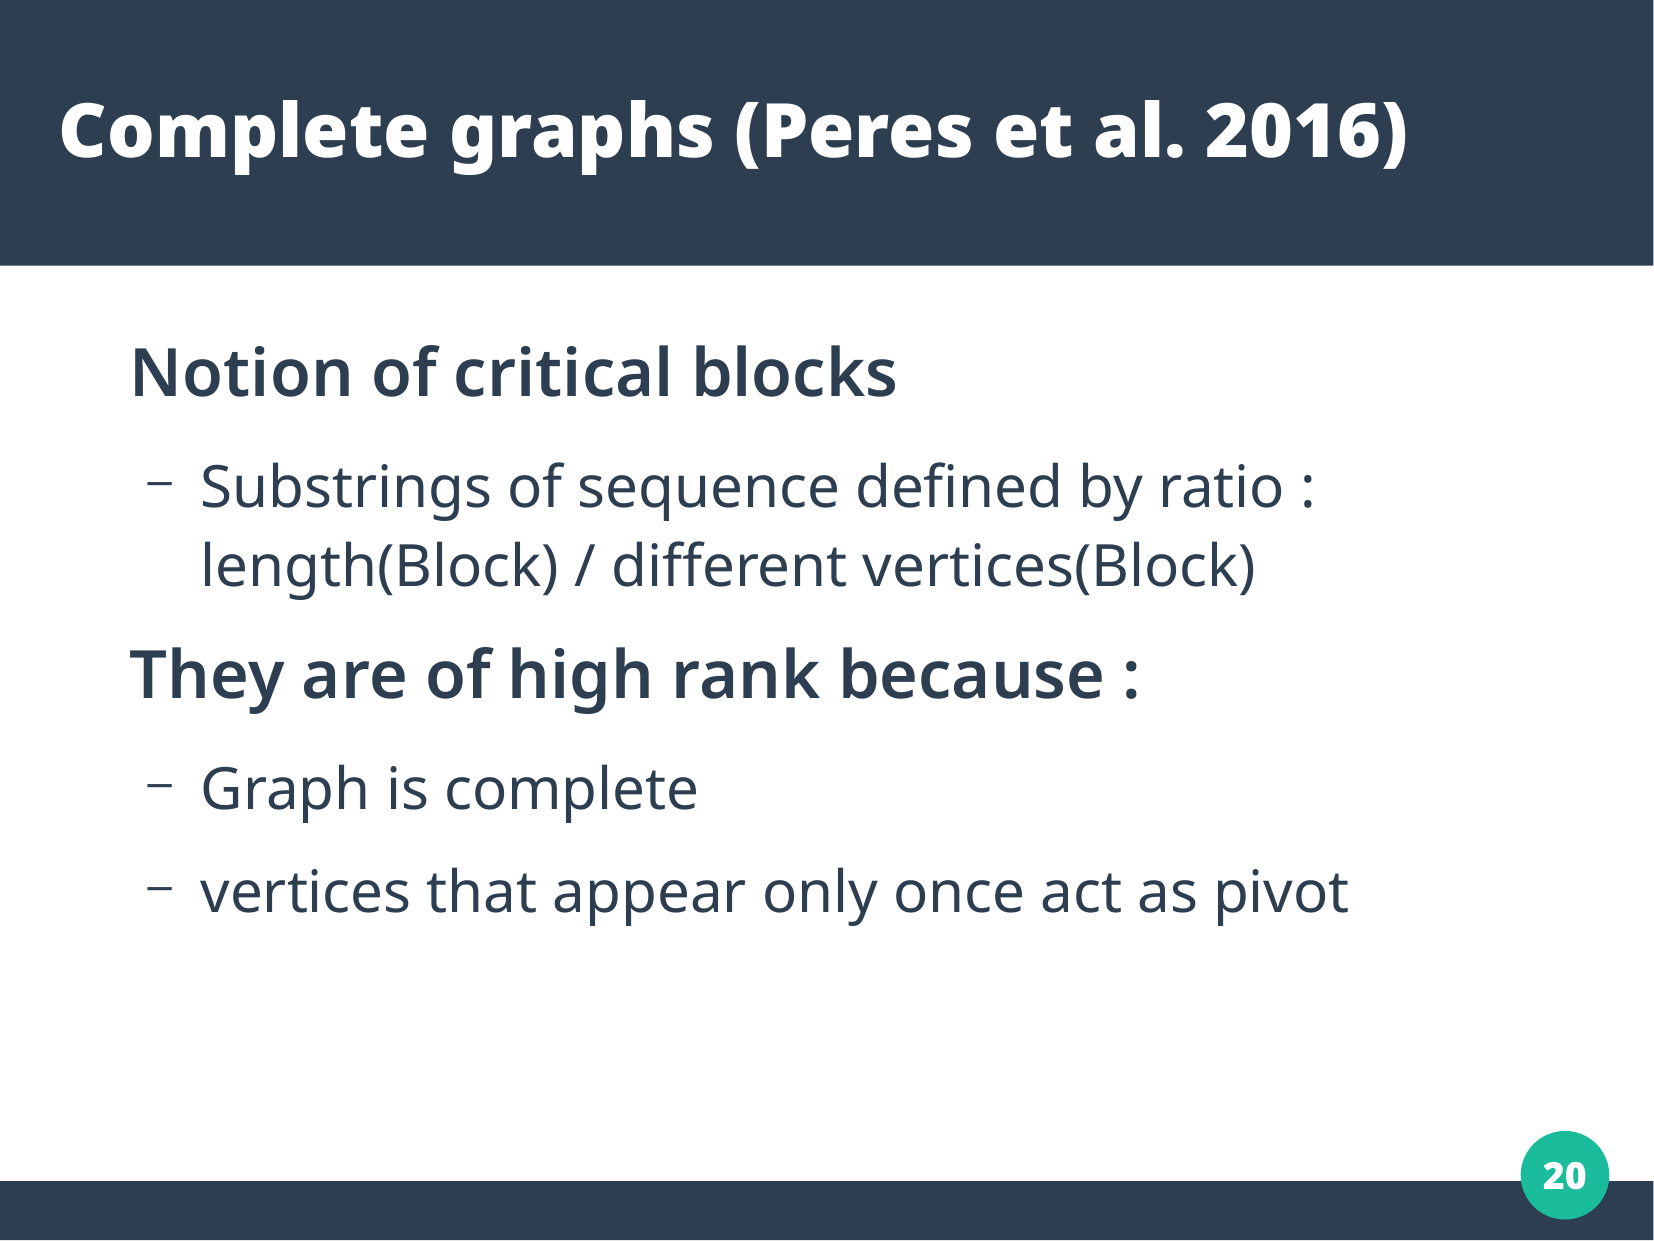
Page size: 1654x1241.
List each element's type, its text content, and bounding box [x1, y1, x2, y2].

title Complete graphs (Peres et al. 2016) [59, 49, 1595, 207]
list Notion of critical blocks Substrings of sequence defined by ratio : length(Block) / different vertices(Block) They are of high rank because : Graph is complete vertices that appear only once act as pivot [59, 324, 1595, 1152]
